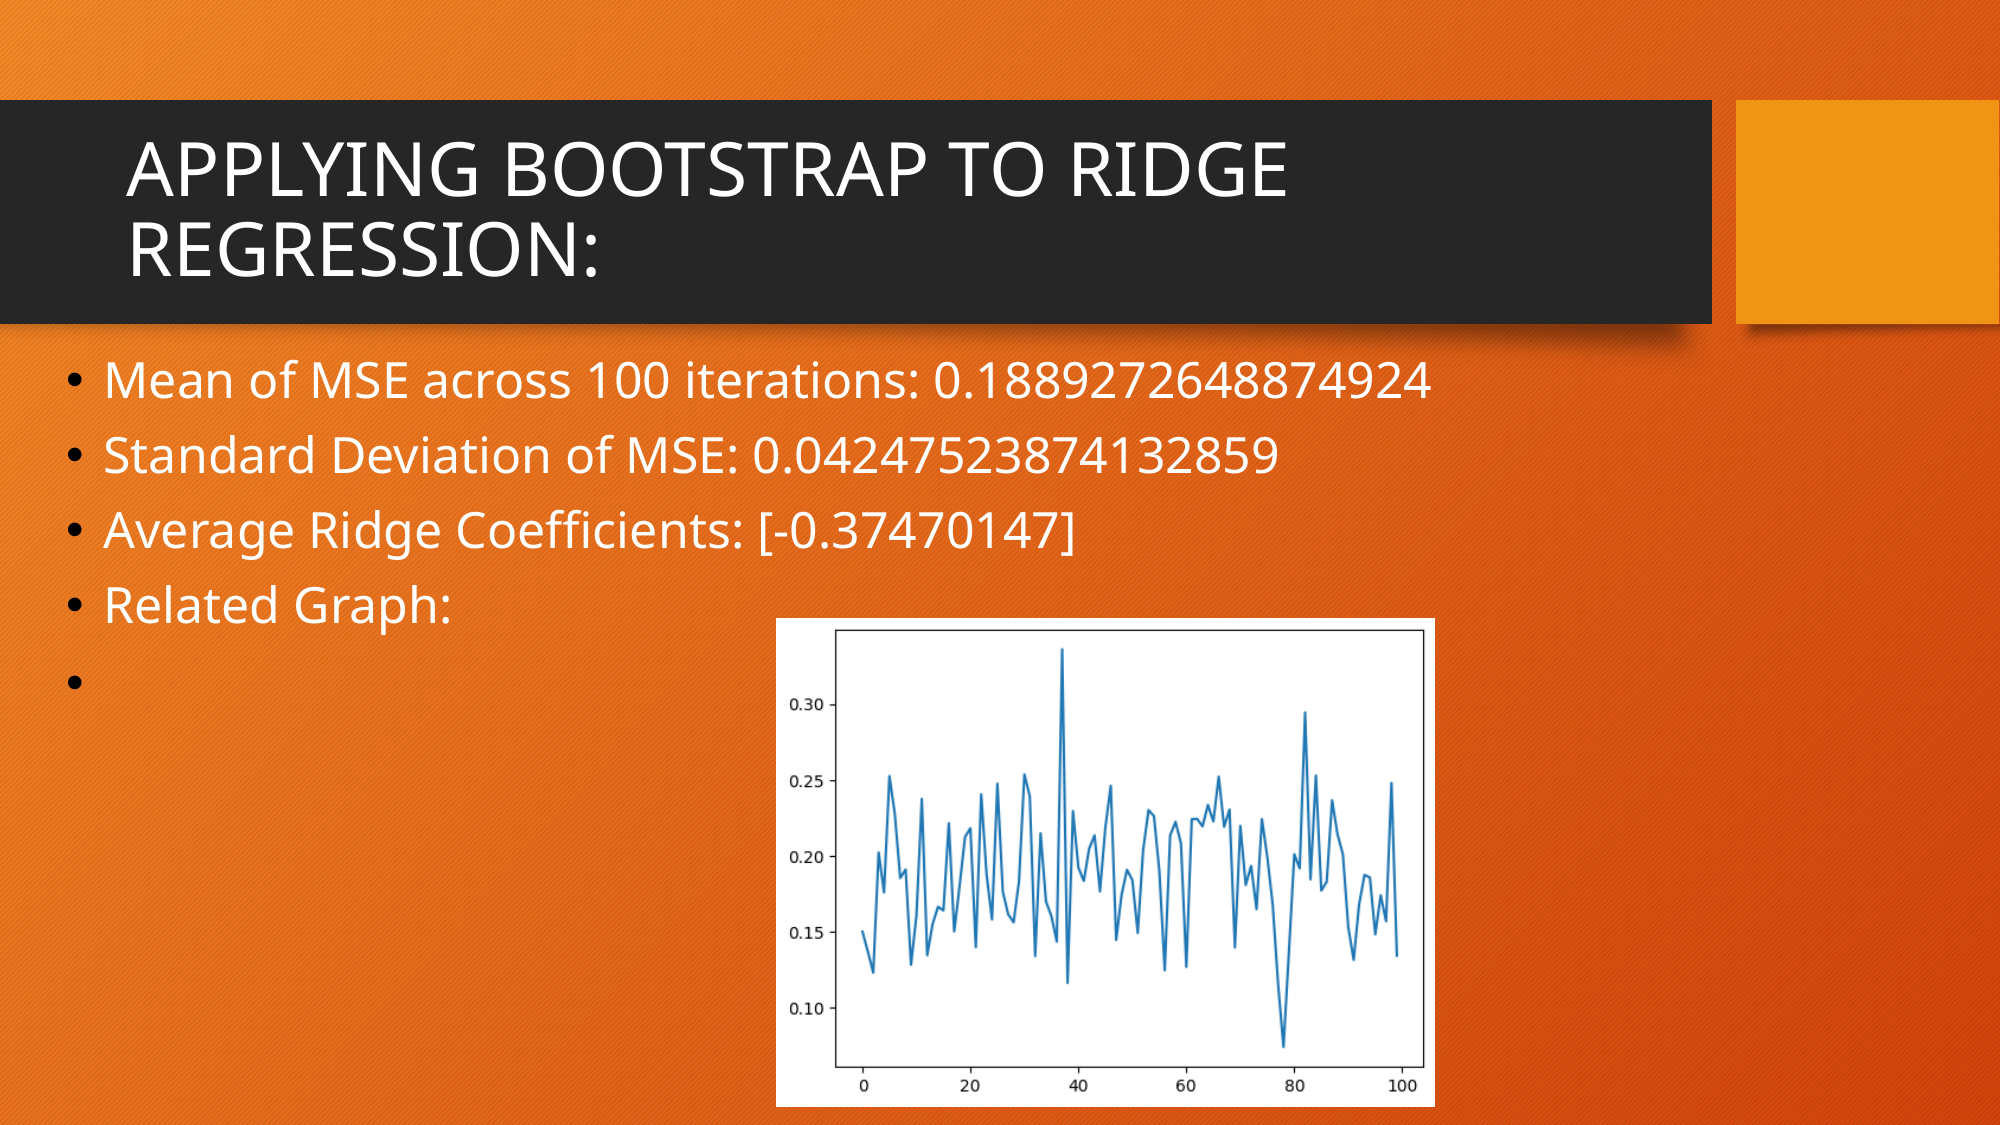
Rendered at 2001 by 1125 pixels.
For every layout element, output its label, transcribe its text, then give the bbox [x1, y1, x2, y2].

title APPLYING BOOTSTRAP TO RIDGE REGRESSION: [111, 123, 1689, 301]
list Mean of MSE across 100 iterations: 0.1889272648874924 Standard Deviation of MSE: 0.04247523874132859 Average Ridge Coefficients: [-0.37470147] Related Graph: [50, 347, 1750, 1090]
picture [776, 618, 1435, 1107]
